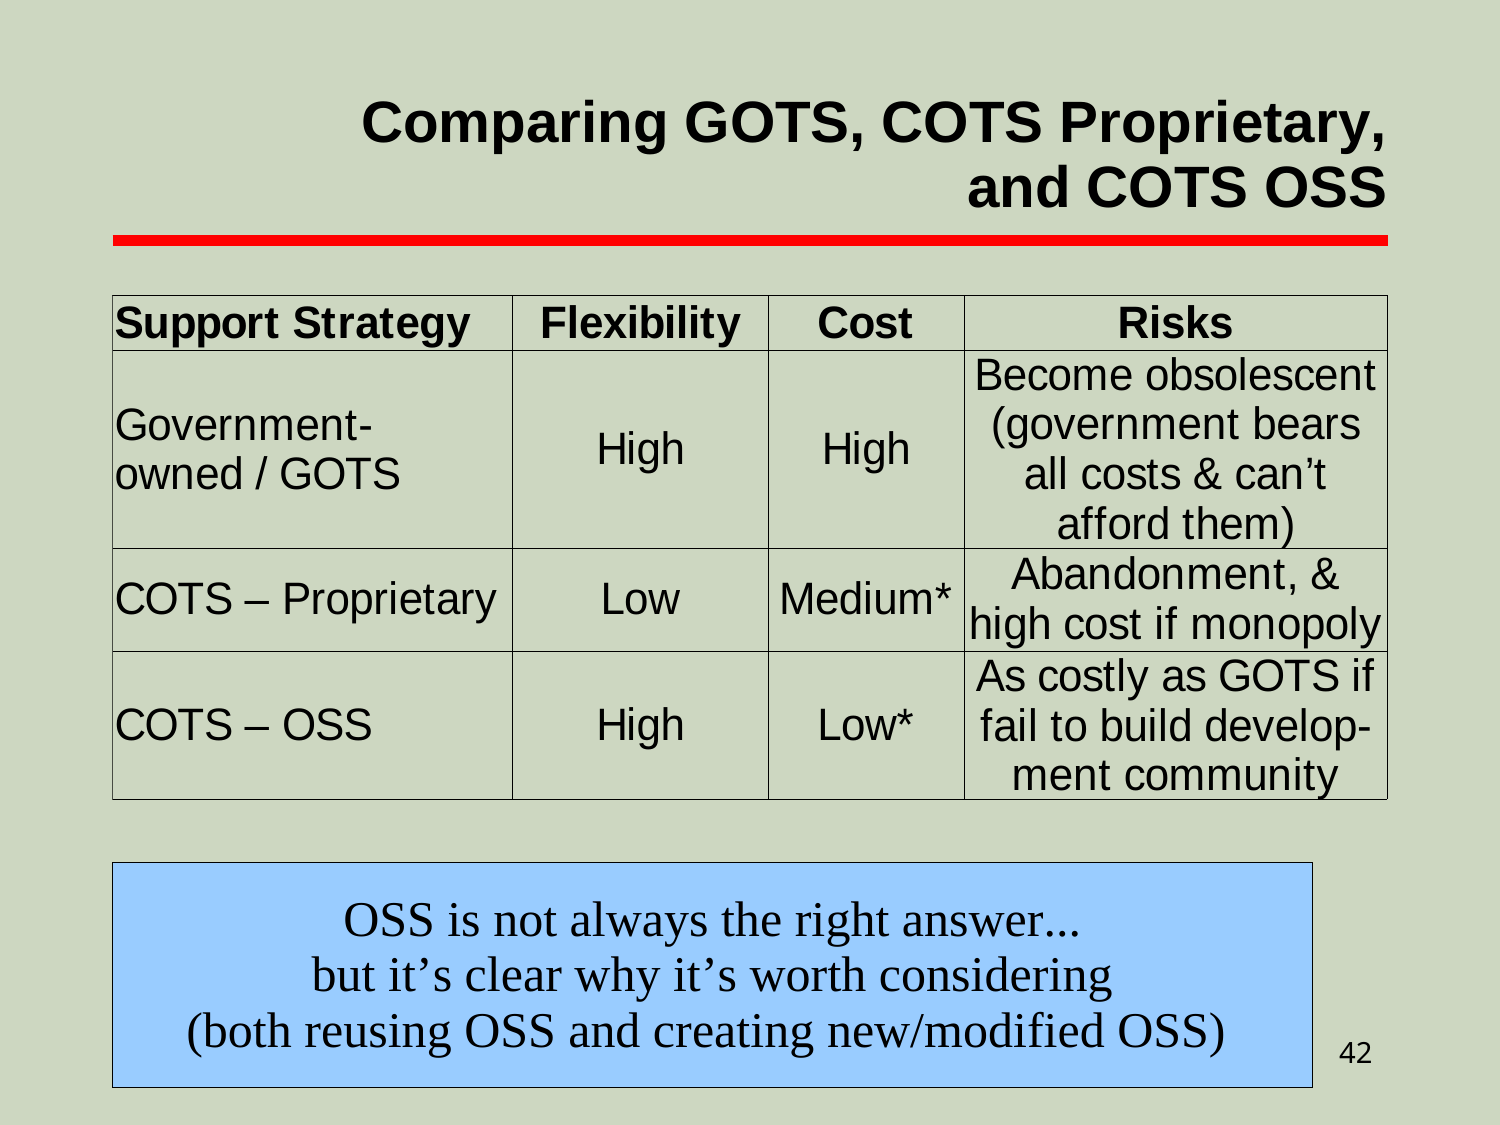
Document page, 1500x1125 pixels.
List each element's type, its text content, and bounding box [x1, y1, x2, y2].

chart [112, 295, 1500, 852]
text_box OSS is not always the right answer... but it’s clear why it’s worth considering (both reusing OSS and creating new/modified OSS) [112, 862, 1313, 1088]
title Comparing GOTS, COTS Proprietary, and COTS OSS [337, 85, 1388, 224]
